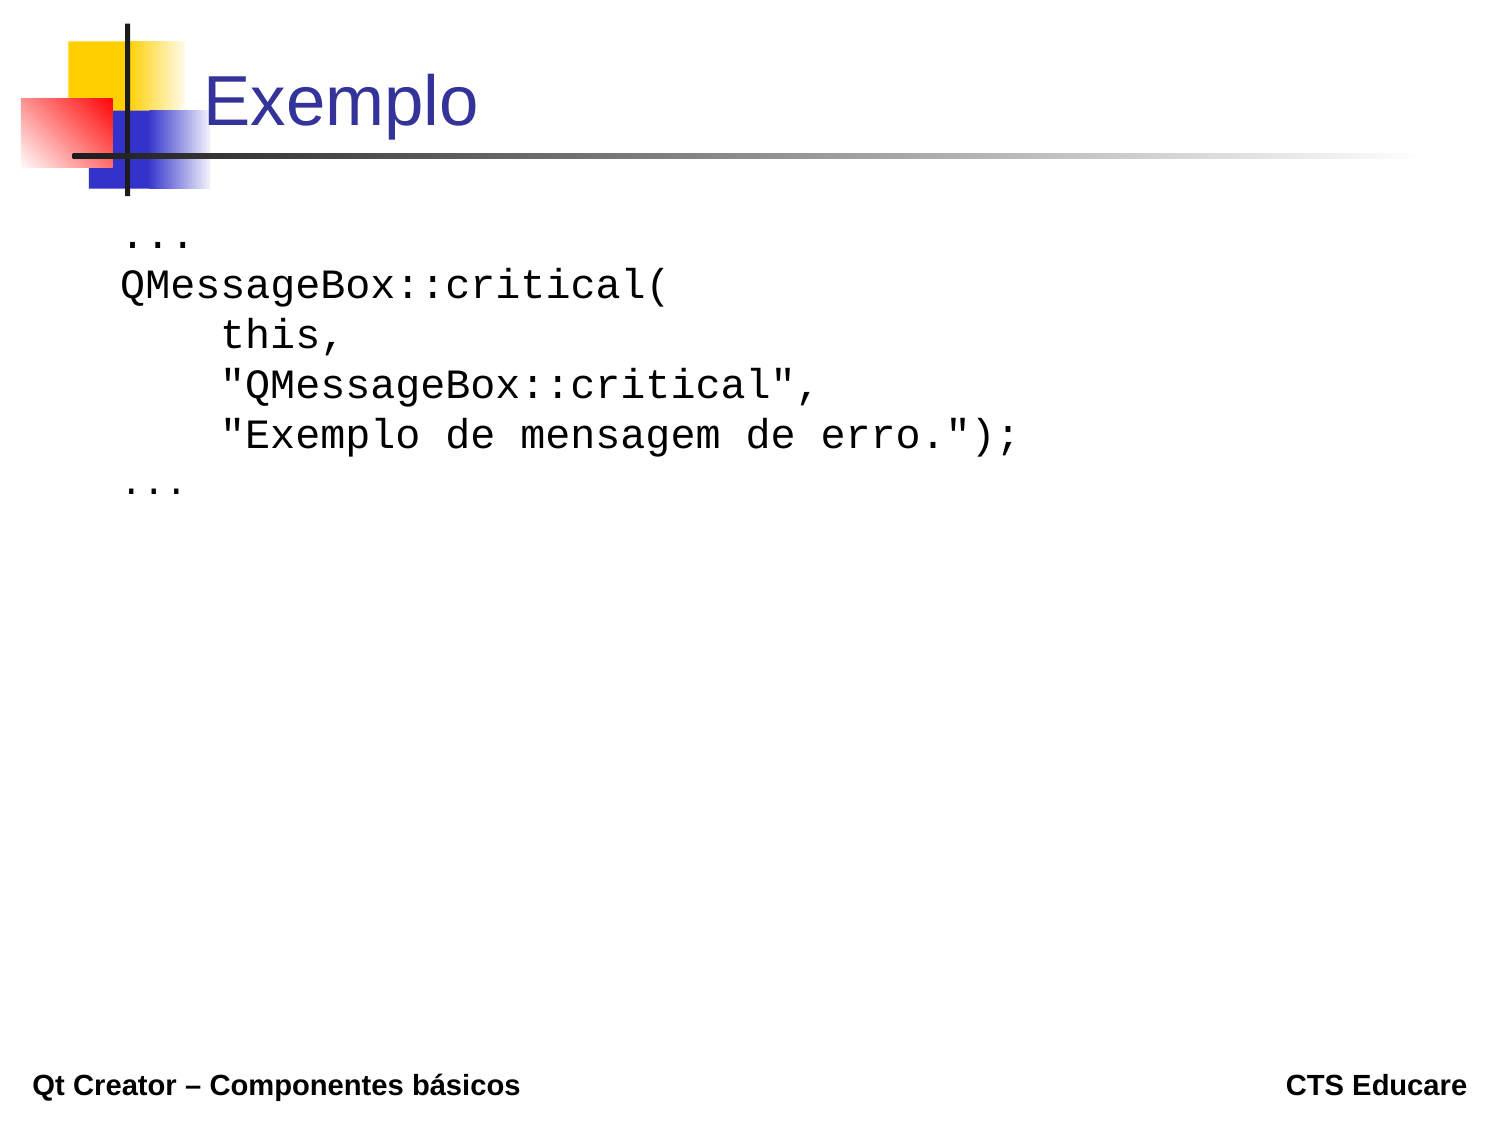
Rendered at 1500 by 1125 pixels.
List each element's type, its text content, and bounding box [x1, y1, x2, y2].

title Exemplo [188, 46, 1468, 149]
text_box ... QMessageBox::critical( this, "QMessageBox::critical", "Exemplo de mensagem de erro."); ... [105, 199, 1447, 510]
